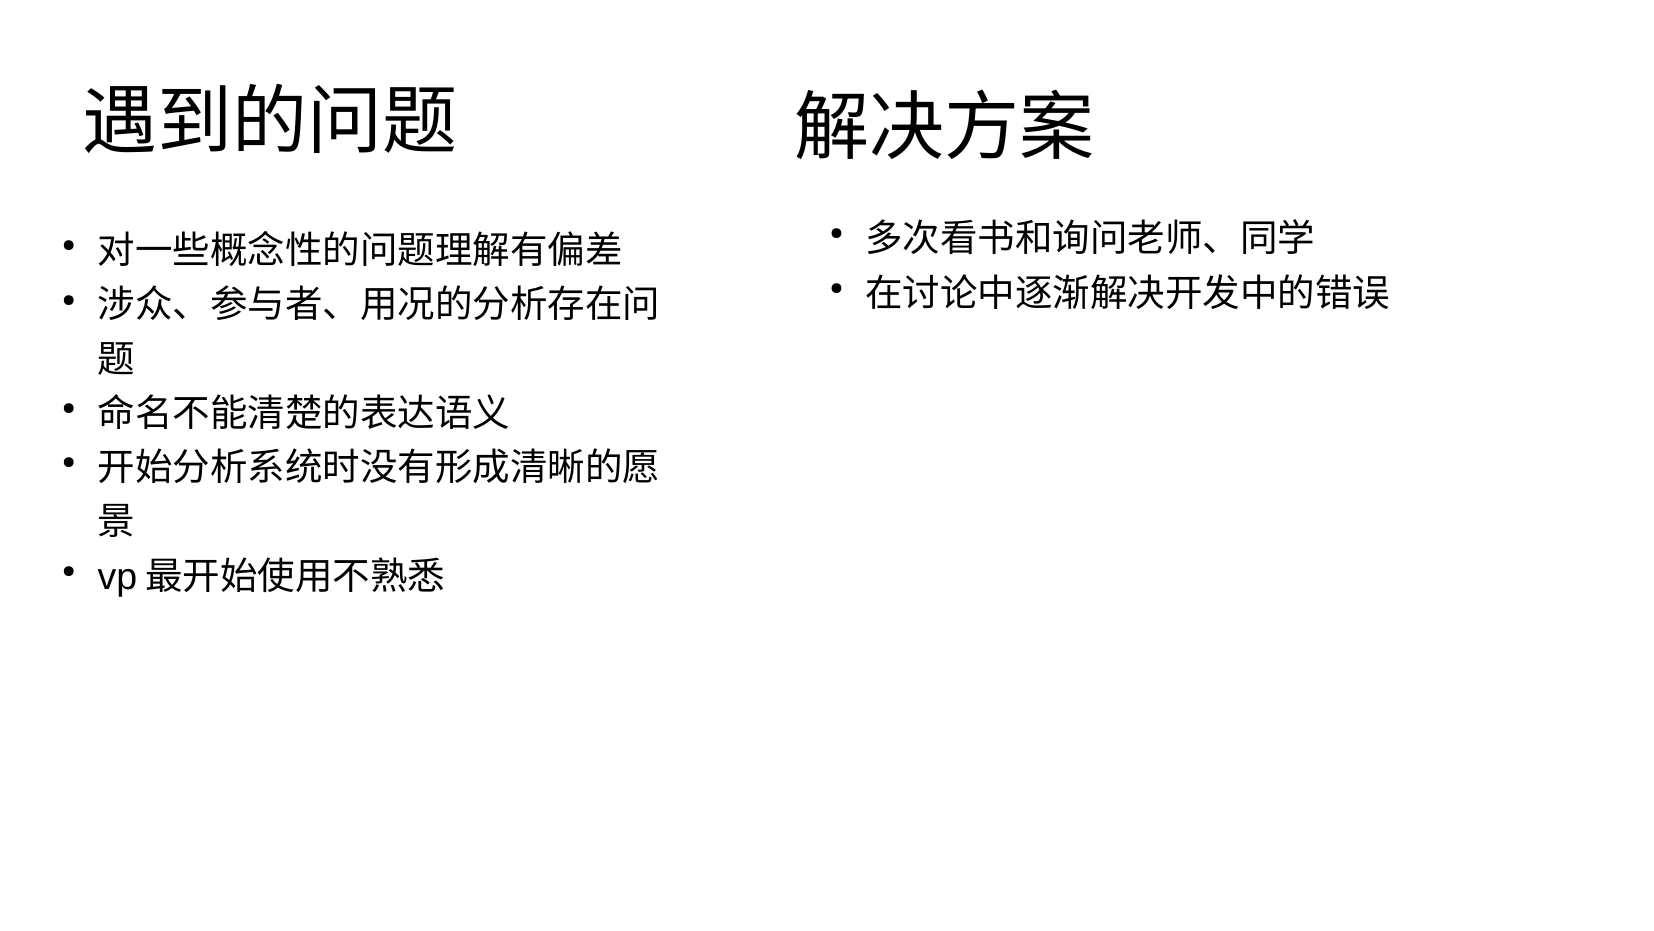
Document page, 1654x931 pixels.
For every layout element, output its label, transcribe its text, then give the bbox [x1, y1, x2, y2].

text_box 解决方案 [779, 58, 1382, 154]
title 遇到的问题 [82, 37, 686, 193]
text_box 对一些概念性的问题理解有偏差 涉众、参与者、用况的分析存在问题 命名不能清楚的表达语义 开始分析系统时没有形成清晰的愿景 vp最开始使用不熟悉 [47, 212, 709, 511]
text_box 多次看书和询问老师、同学 在讨论中逐渐解决开发中的错误 [814, 200, 1501, 402]
